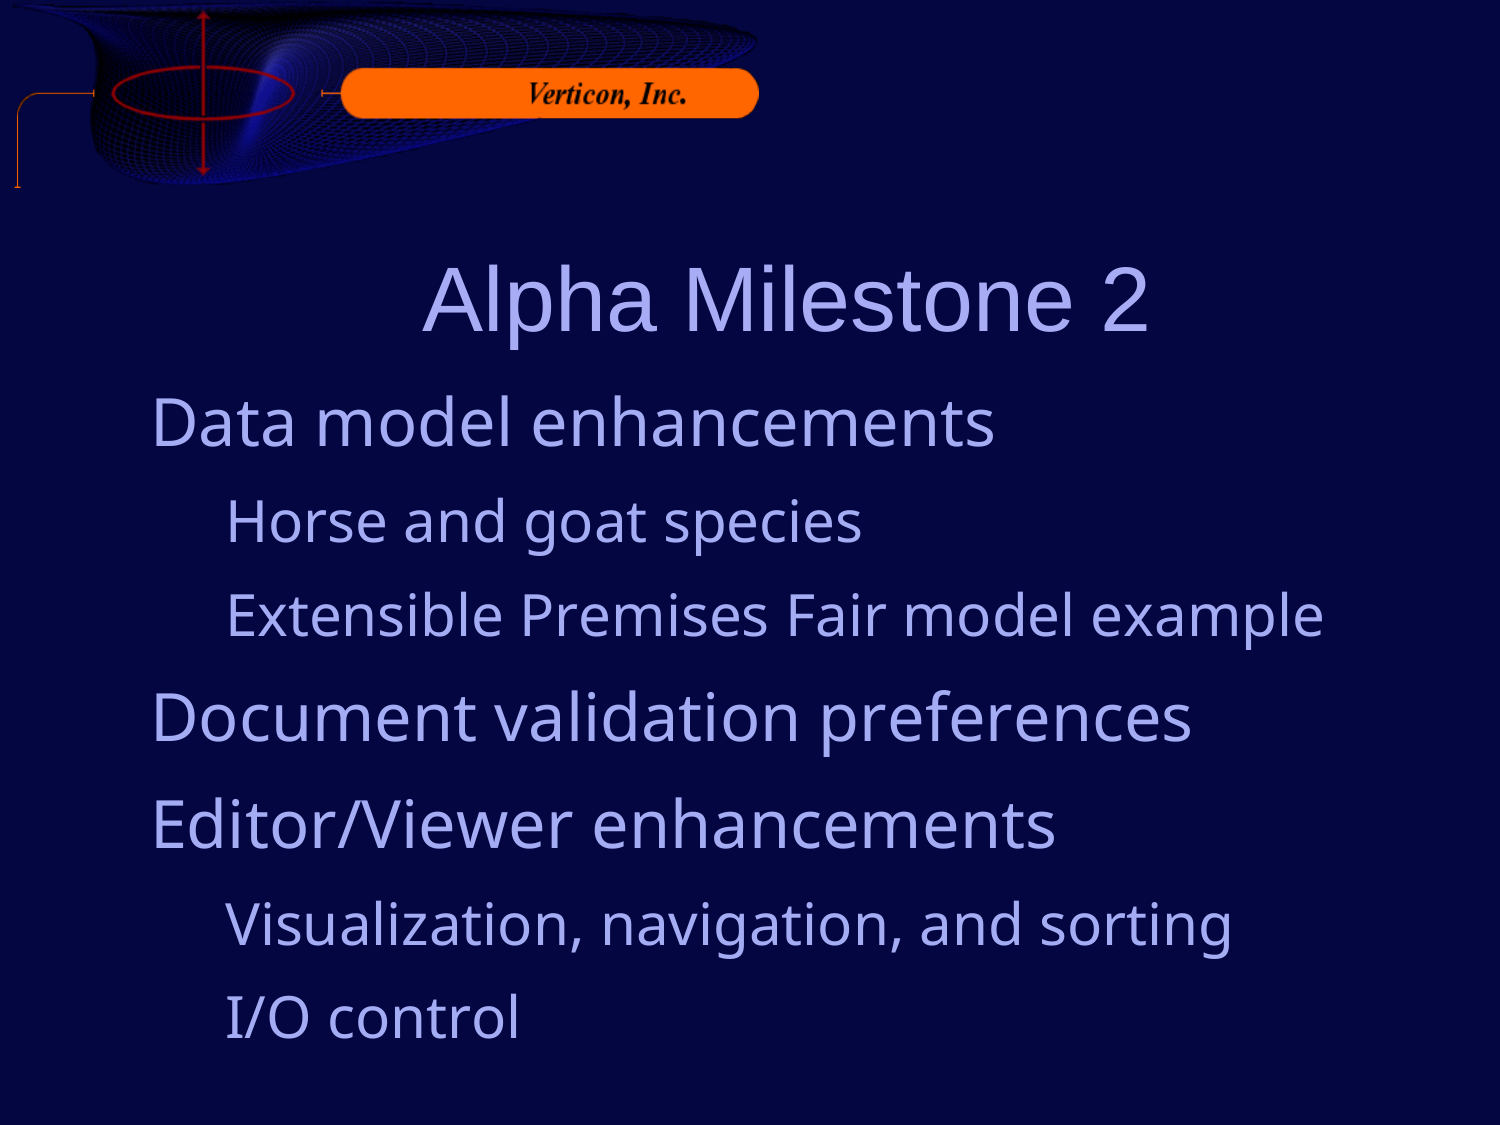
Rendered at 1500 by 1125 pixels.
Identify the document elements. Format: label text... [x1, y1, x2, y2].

picture [8, 0, 759, 188]
list Data model enhancements Horse and goat species Extensible Premises Fair model example Document validation preferences Editor/Viewer enhancements Visualization, navigation, and sorting I/O control [150, 375, 1385, 1064]
title Alpha Milestone 2 [112, 224, 1463, 376]
